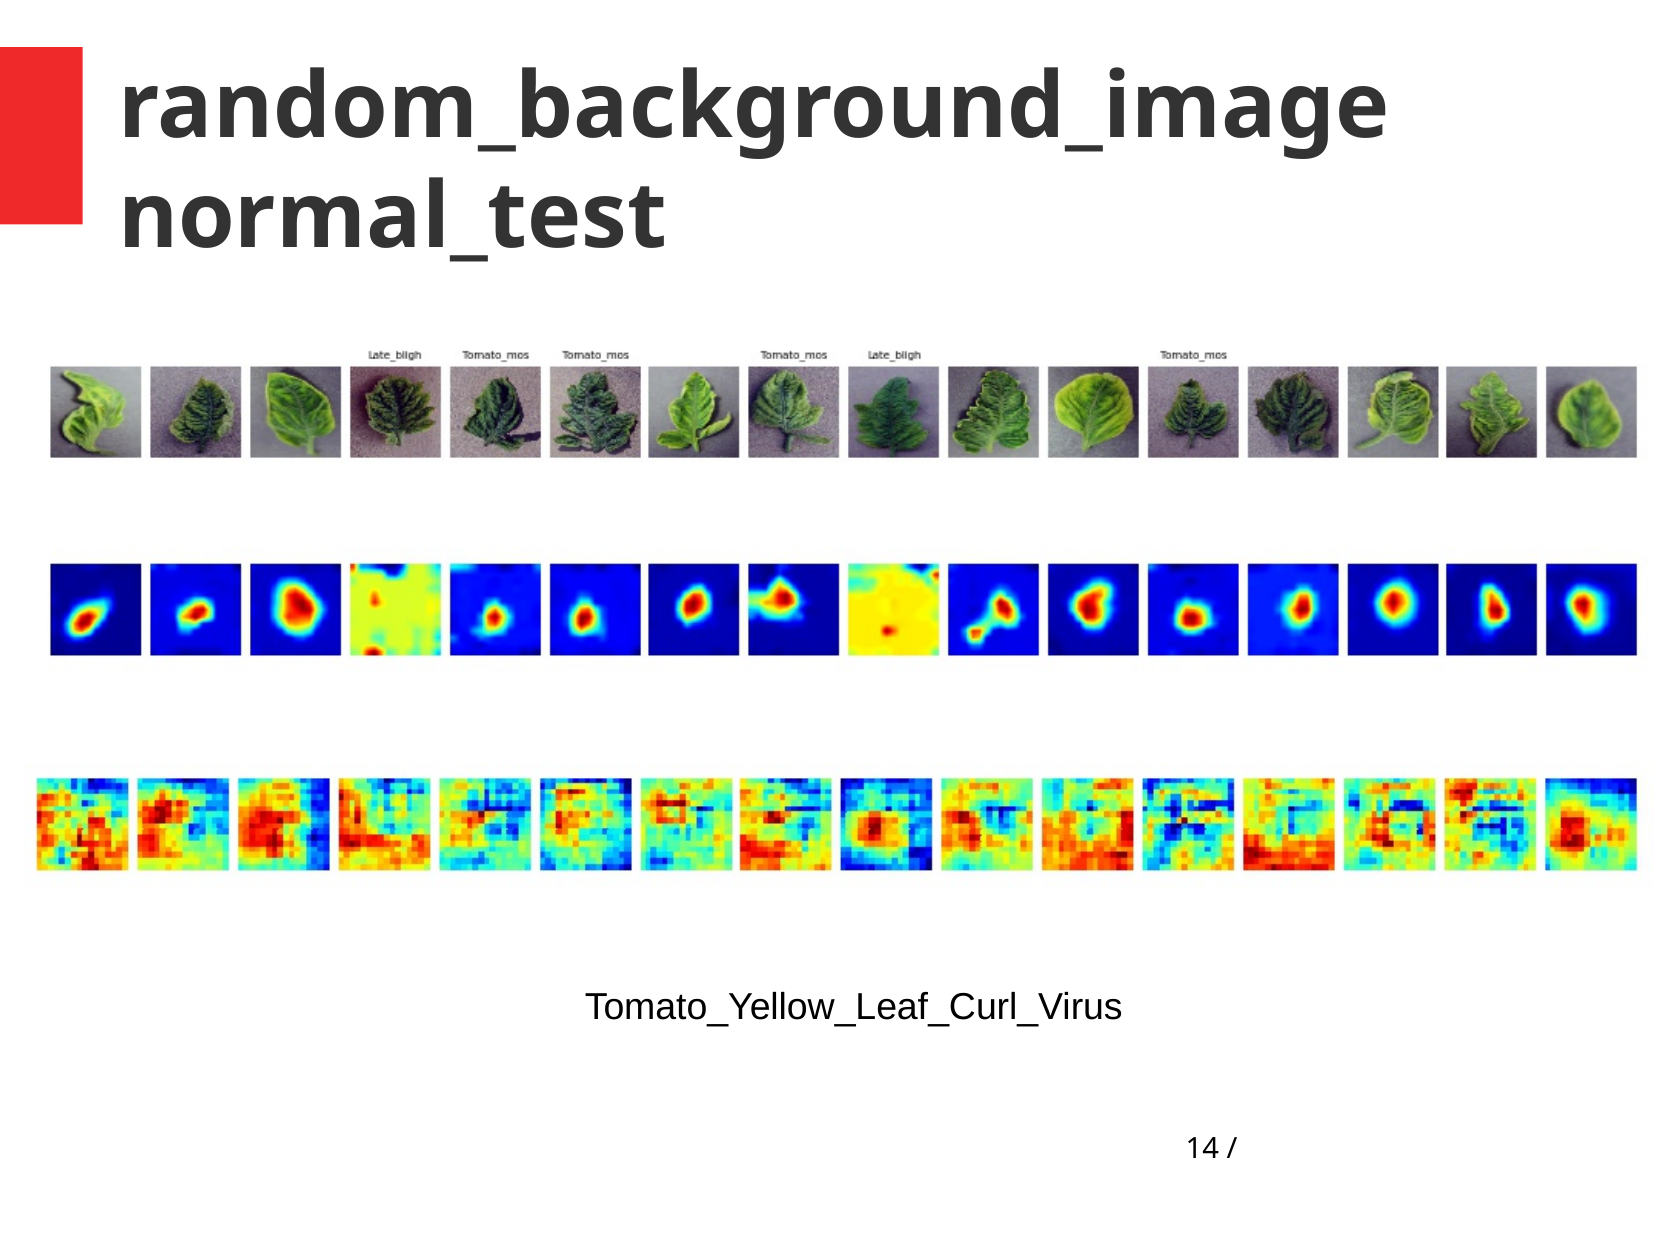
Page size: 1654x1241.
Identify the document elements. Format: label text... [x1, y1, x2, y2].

picture [0, 547, 1654, 693]
picture [0, 763, 1654, 908]
picture [0, 339, 1654, 495]
title random_background_image normal_test [118, 45, 1571, 260]
text_box Tomato_Yellow_Leaf_Curl_Virus [570, 978, 1138, 1036]
text_box / [1185, 1129, 1571, 1216]
